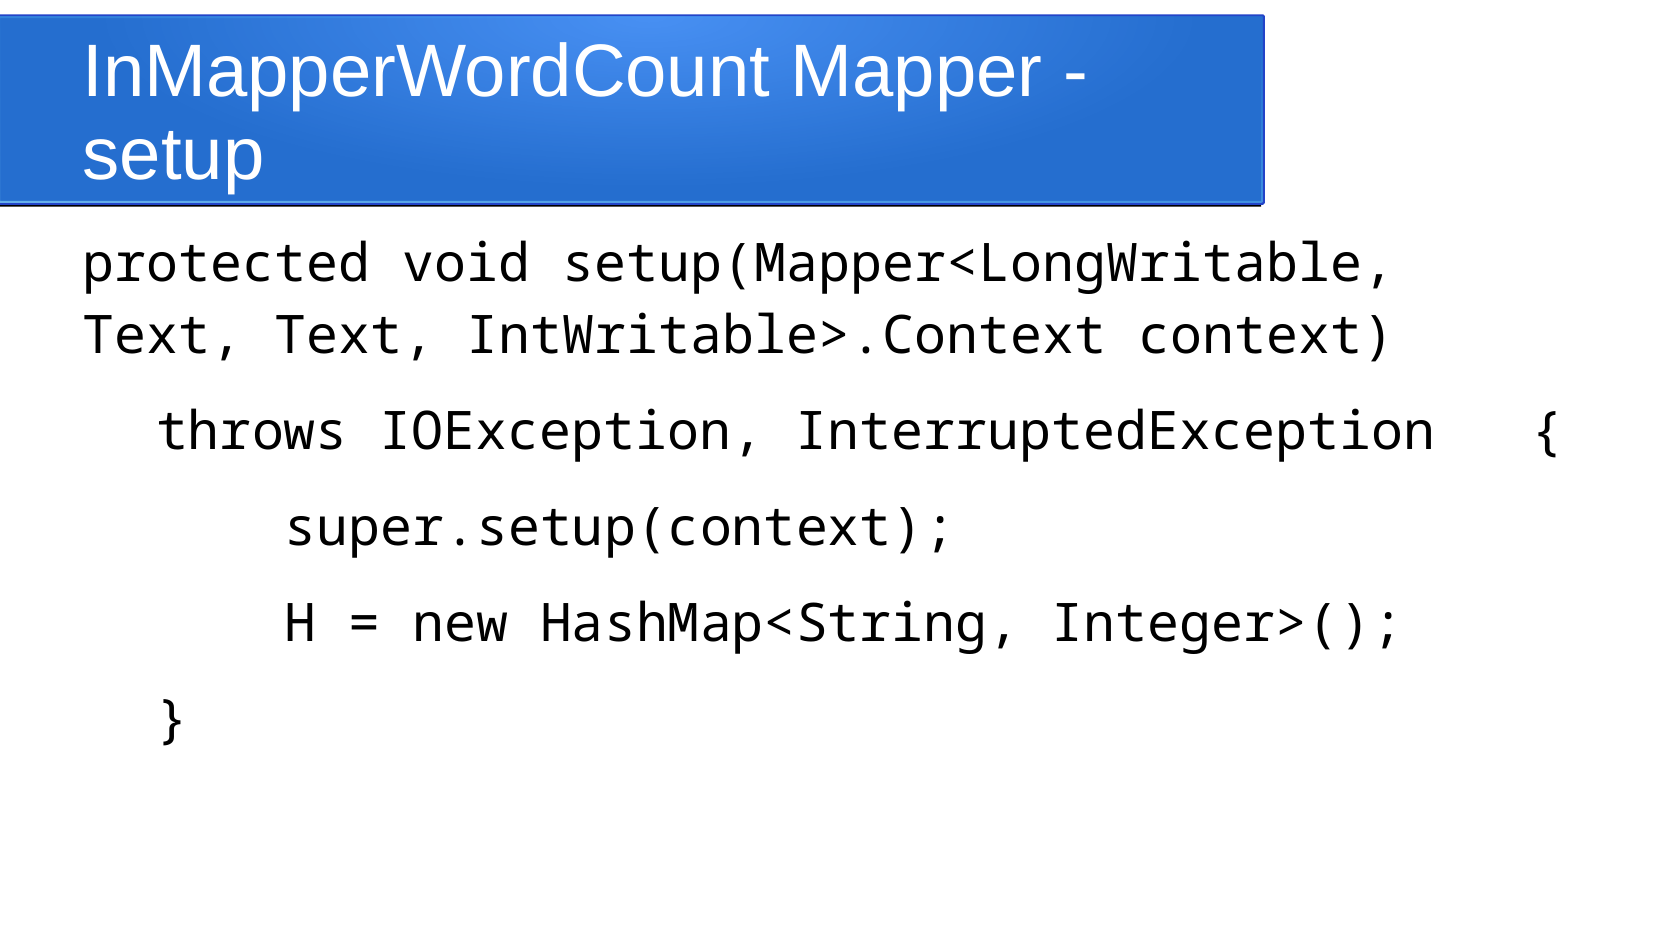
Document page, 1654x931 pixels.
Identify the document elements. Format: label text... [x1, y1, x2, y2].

list protected void setup(Mapper<LongWritable, Text, Text, IntWritable>.Context context) throws IOException, InterruptedException { super.setup(context); H = new HashMap<String, Integer>(); } [82, 224, 1571, 764]
title InMapperWordCount Mapper - setup [82, 29, 1235, 196]
